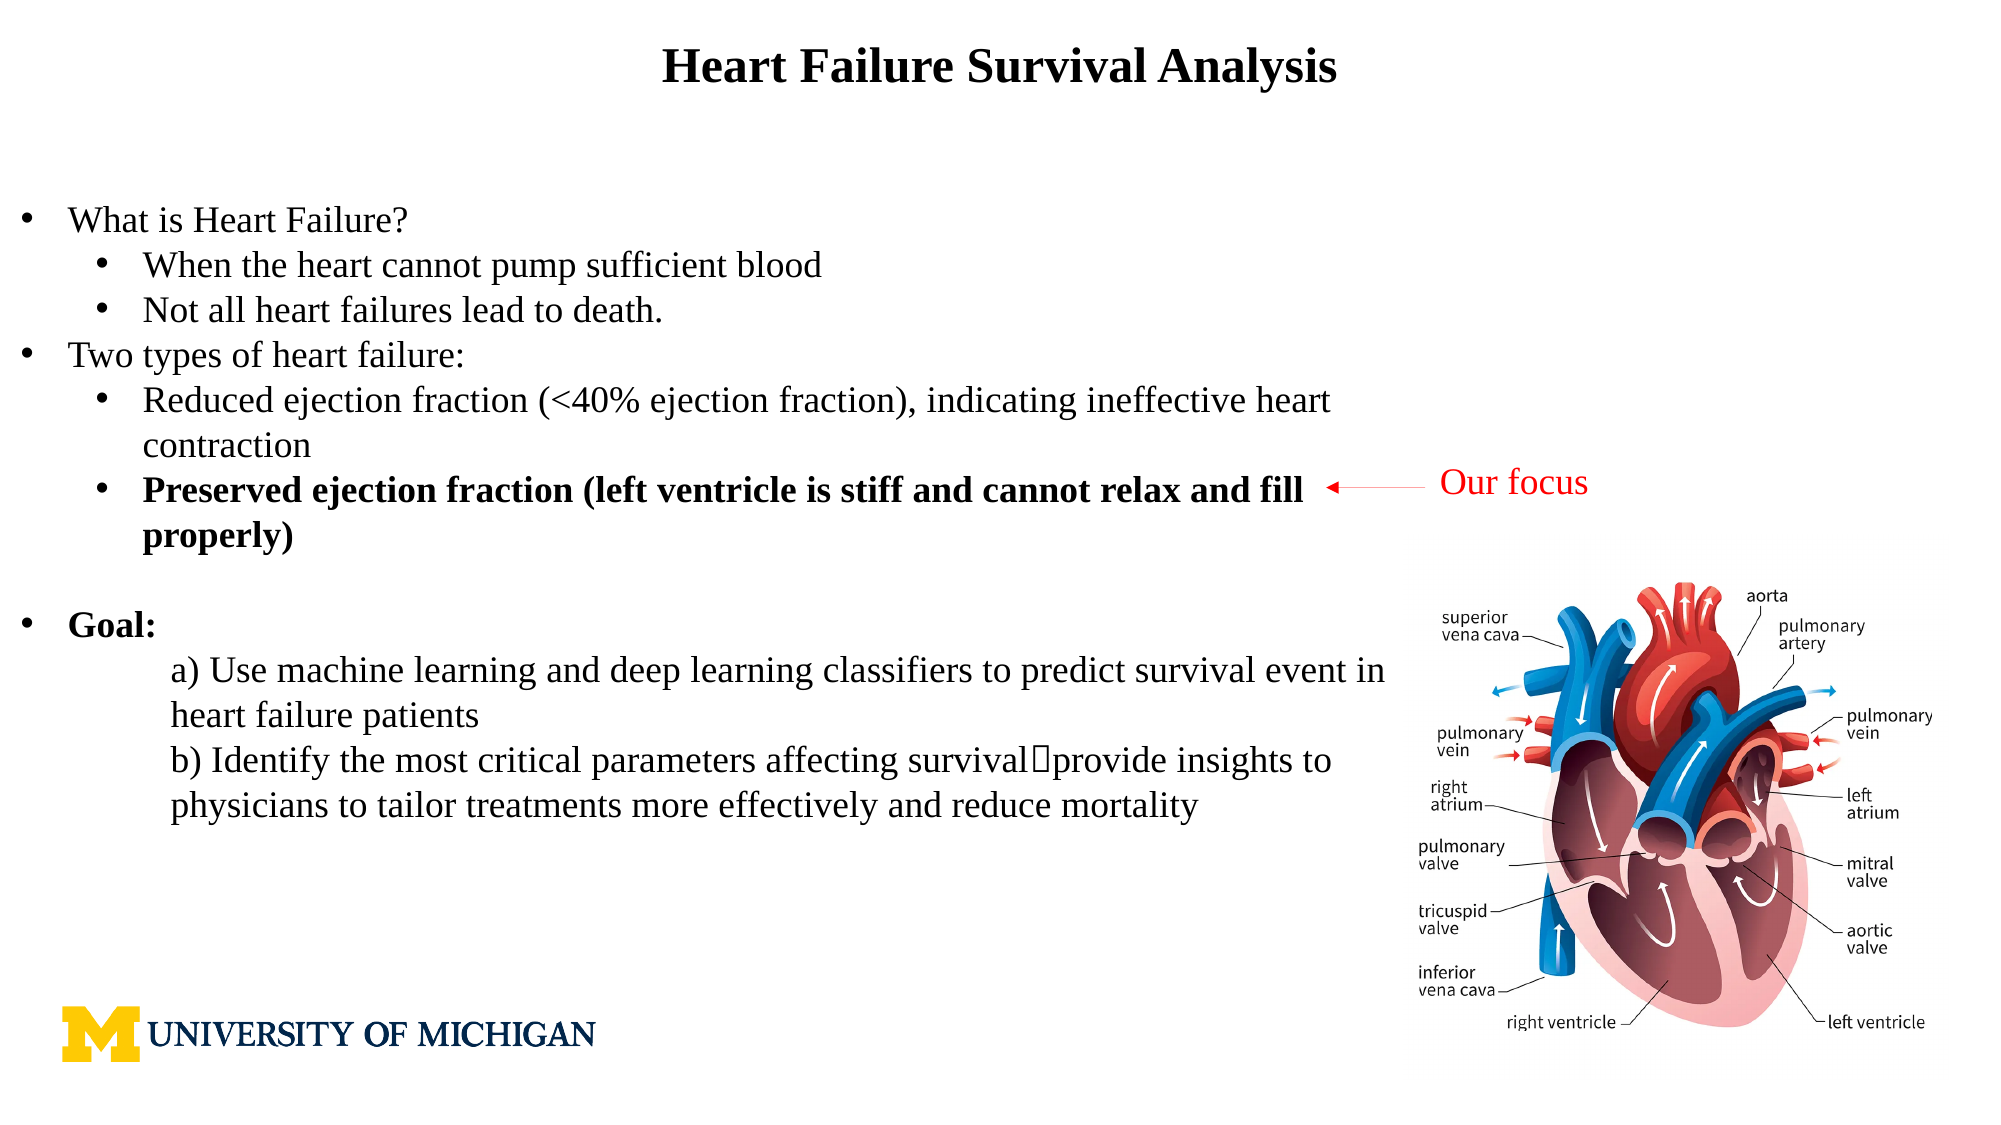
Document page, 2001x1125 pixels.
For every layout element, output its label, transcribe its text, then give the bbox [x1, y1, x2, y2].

picture [1403, 534, 1949, 1080]
text_box Our focus [1425, 449, 1617, 510]
picture [62, 1006, 596, 1062]
text_box What is Heart Failure? When the heart cannot pump sufficient blood Not all heart failures lead to death. Two types of heart failure: Reduced ejection fraction (<40% ejection fraction), indicating ineffective heart contraction Preserved ejection fraction (left ventricle is stiff and cannot relax and fill properly) Goal: a) Use machine learning and deep learning classifiers to predict survival event in heart failure patients b) Identify the most critical parameters affecting survivalprovide insights to physicians to tailor treatments more effectively and reduce mortality [5, 187, 1443, 833]
text_box Heart Failure Survival Analysis [0, 25, 2000, 101]
